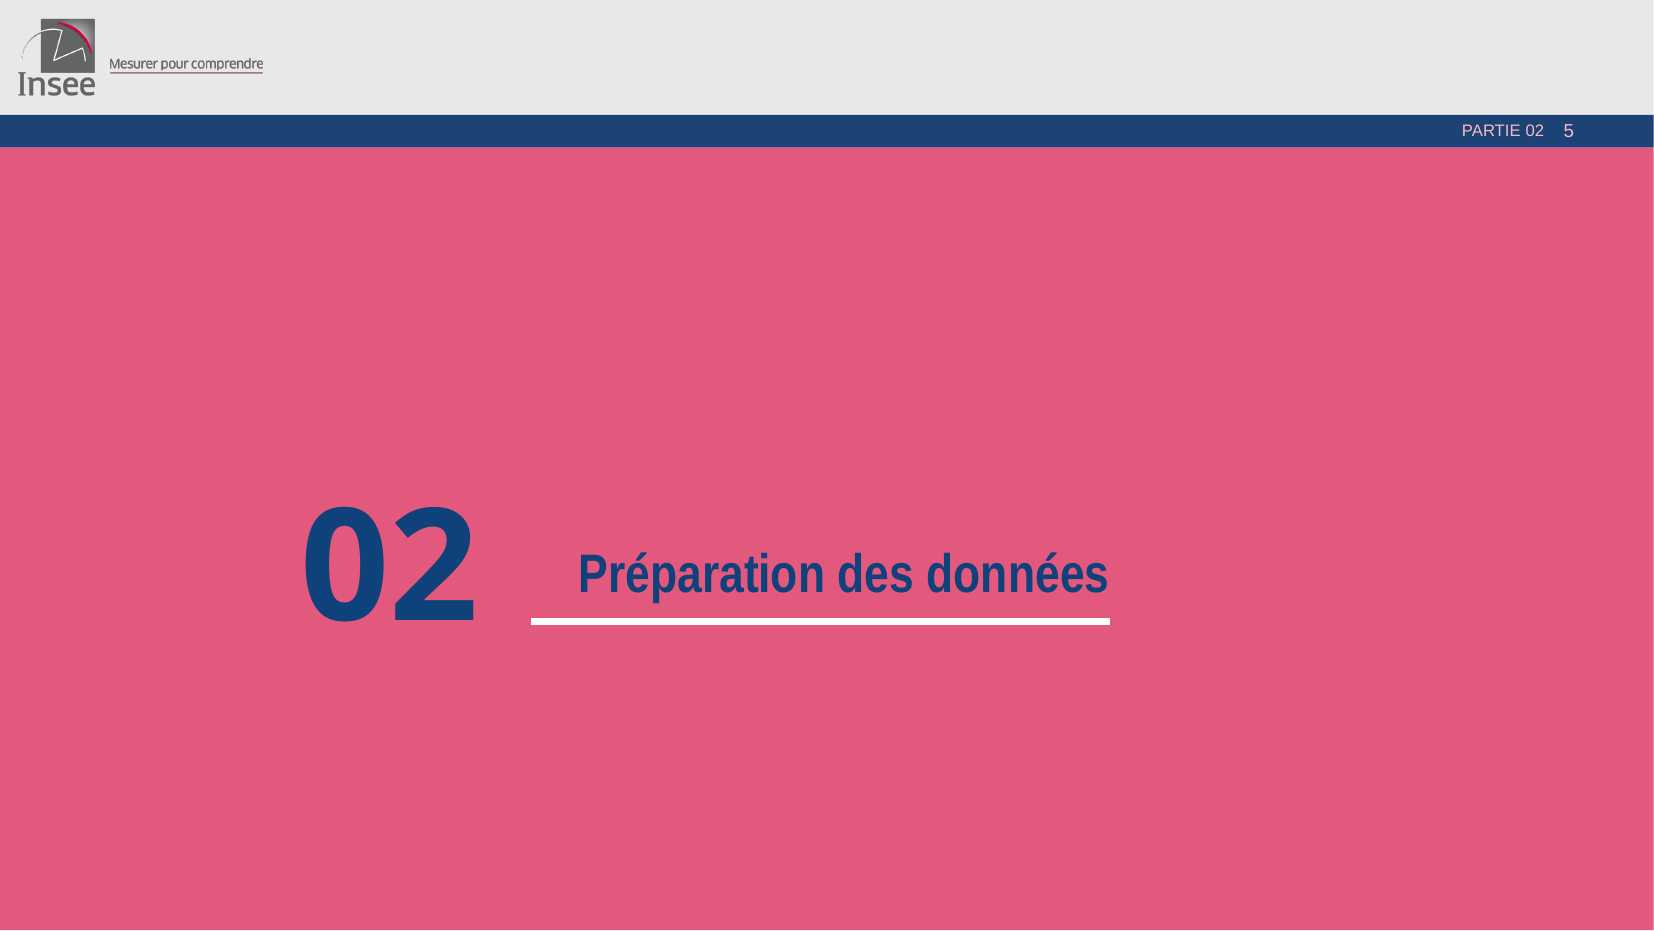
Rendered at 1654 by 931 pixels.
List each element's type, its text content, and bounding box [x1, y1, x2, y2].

text_box 02 [253, 422, 526, 697]
picture [14, 0, 263, 99]
text_box PARTIE 02 [1311, 114, 1560, 148]
title Préparation des données [526, 446, 1111, 605]
